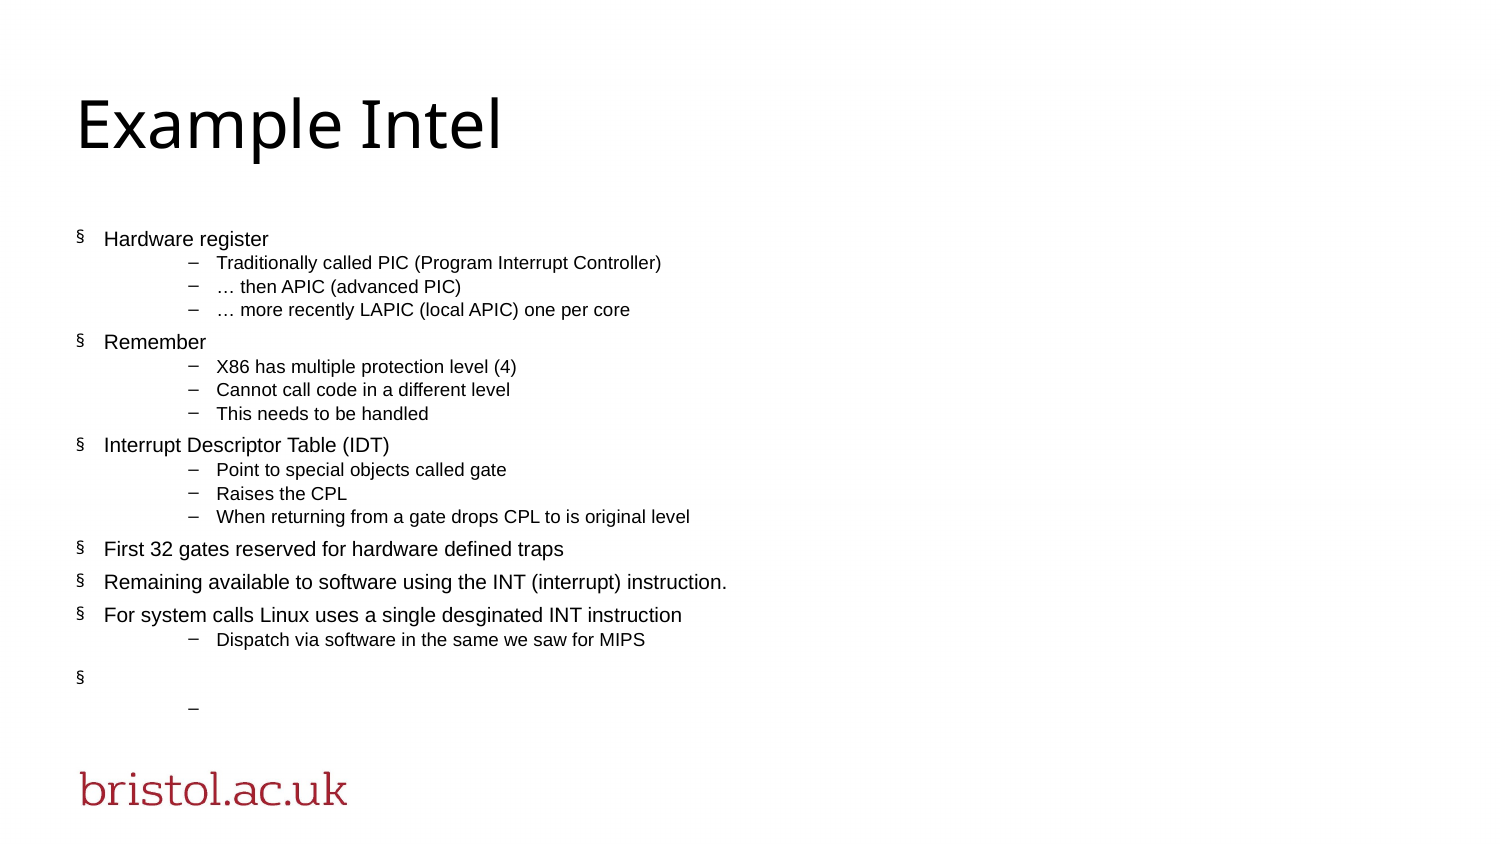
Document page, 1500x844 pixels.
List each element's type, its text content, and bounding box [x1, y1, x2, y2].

title Example Intel [60, 44, 1440, 209]
list Hardware register Traditionally called PIC (Program Interrupt Controller) … then APIC (advanced PIC) … more recently LAPIC (local APIC) one per core Remember X86 has multiple protection level (4) Cannot call code in a different level This needs to be handled Interrupt Descriptor Table (IDT) Point to special objects called gate Raises the CPL When returning from a gate drops CPL to is original level First 32 gates reserved for hardware defined traps Remaining available to software using the INT (interrupt) instruction. For system calls Linux uses a single desginated INT instruction Dispatch via software in the same we saw for MIPS [60, 224, 1440, 699]
